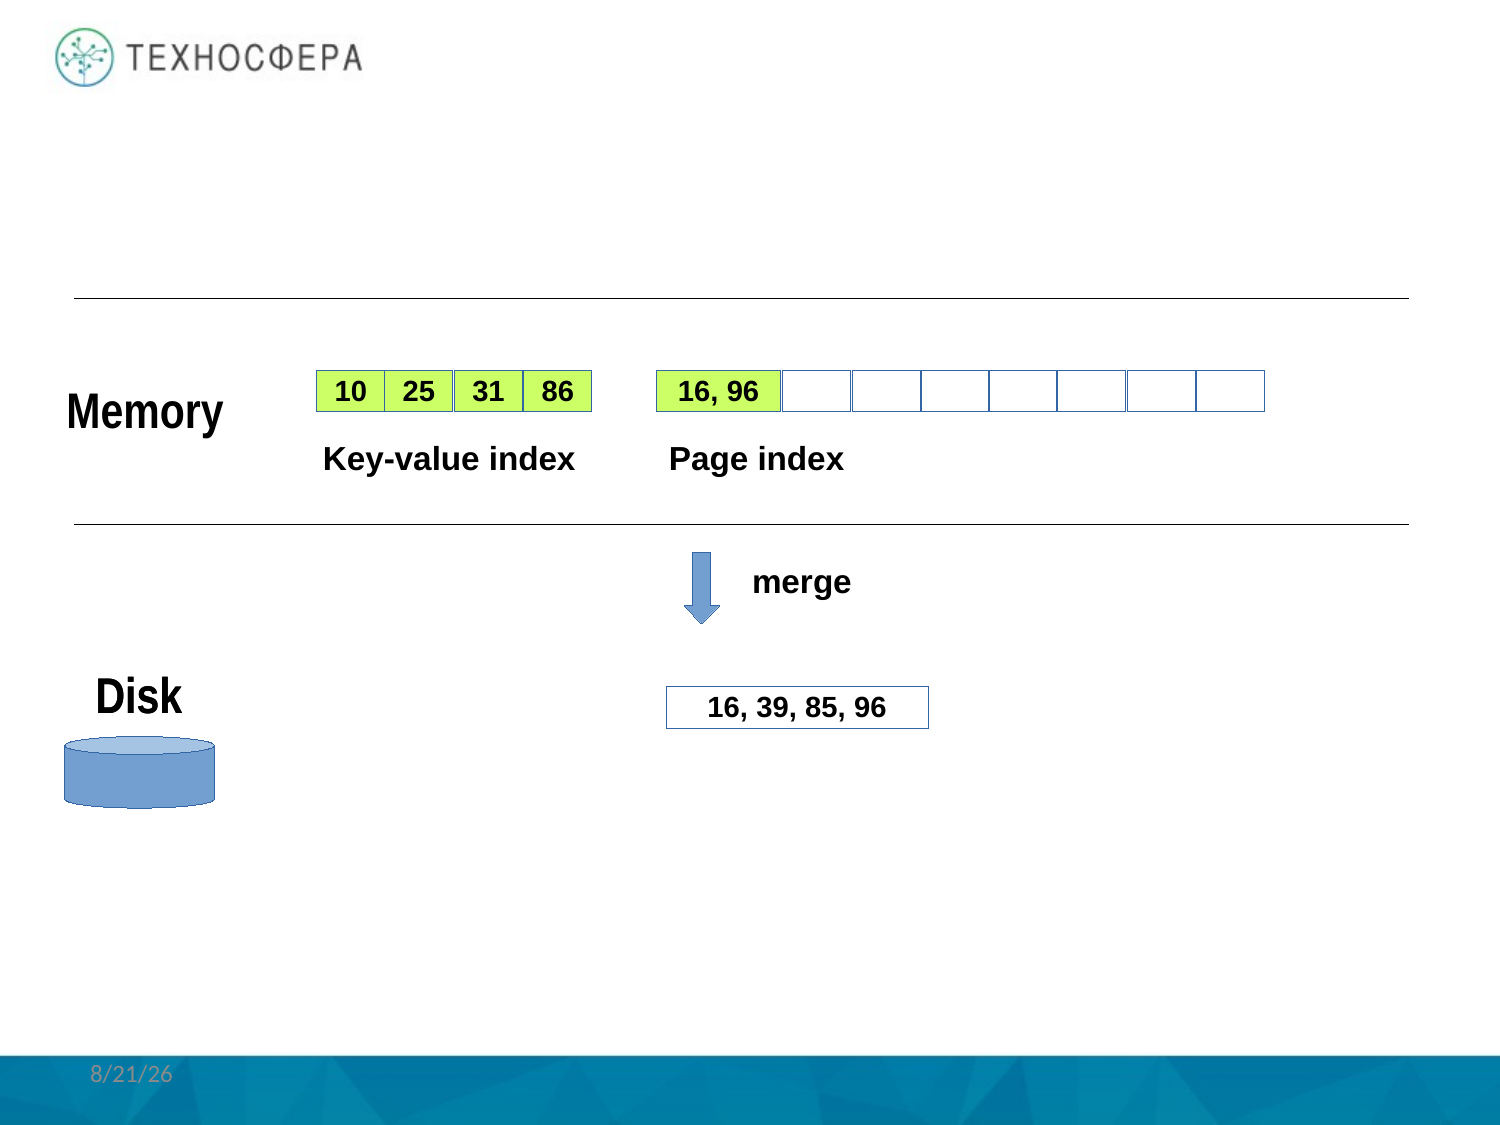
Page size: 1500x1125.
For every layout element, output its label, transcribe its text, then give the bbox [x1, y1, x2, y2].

text_box Page index [654, 432, 948, 493]
text_box Memory [51, 374, 293, 458]
text_box Disk [80, 659, 244, 744]
text_box 10 [316, 370, 384, 412]
text_box 16, 39, 85, 96 [666, 686, 929, 729]
text_box 31 [454, 370, 523, 412]
text_box 86 [523, 370, 592, 412]
text_box Key-value index [308, 432, 602, 493]
text_box 16, 96 [656, 370, 781, 412]
picture [0, 0, 1500, 1057]
text_box merge [737, 555, 1032, 617]
text_box 2 [64, 740, 215, 755]
text_box 25 [384, 370, 453, 412]
text_box [64, 746, 215, 809]
text_box [684, 552, 720, 624]
